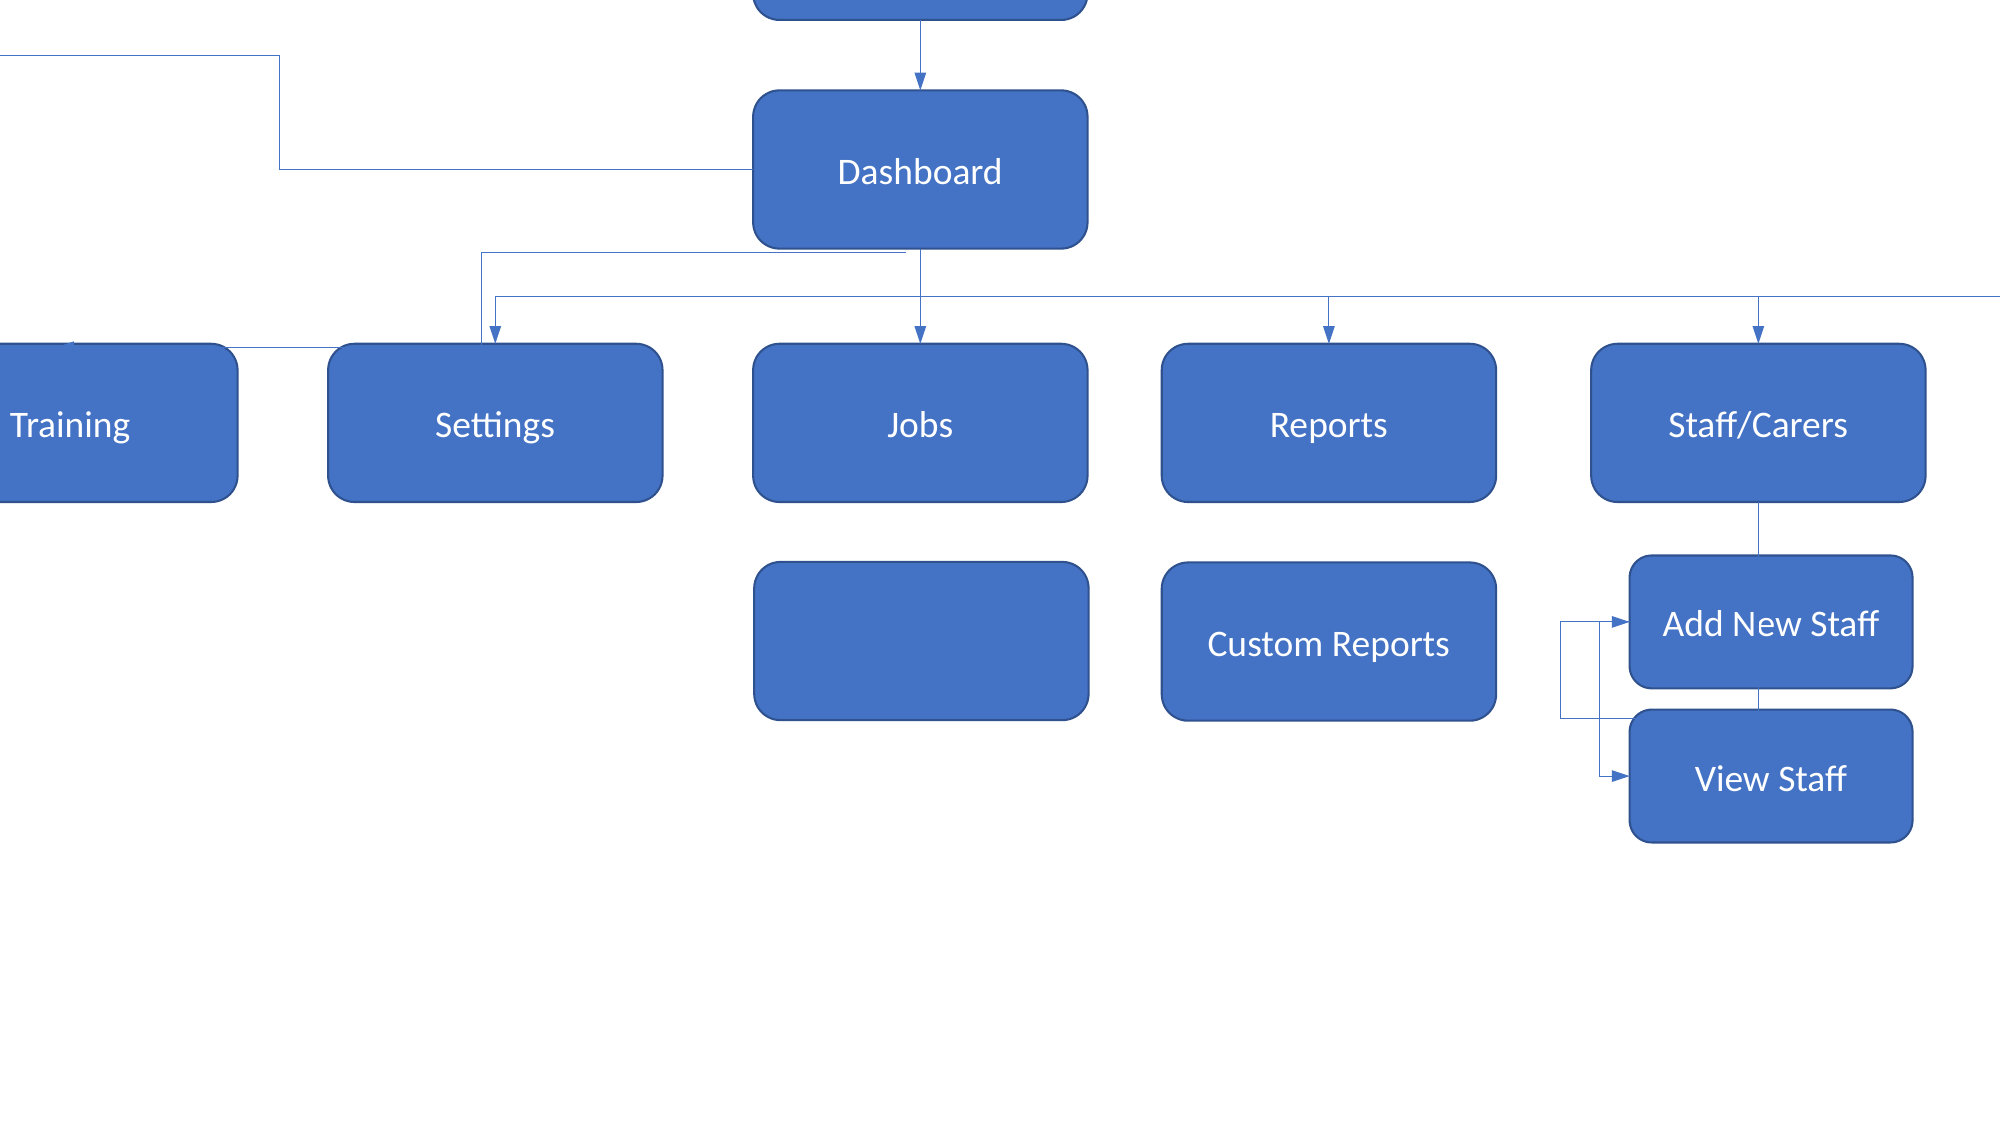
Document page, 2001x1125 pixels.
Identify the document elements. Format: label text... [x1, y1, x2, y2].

text_box Login [753, 0, 1087, 20]
text_box Settings [328, 343, 663, 503]
text_box Add New Staff [1629, 555, 1758, 689]
text_box Jobs [753, 343, 1088, 503]
text_box Training [74, 343, 224, 347]
text_box Staff/Carers [1591, 343, 1926, 503]
text_box Training [0, 343, 238, 503]
text_box [754, 561, 1089, 721]
text_box View Staff [1629, 709, 1913, 843]
text_box Settings [341, 343, 481, 347]
text_box Add New Staff [1759, 555, 1913, 689]
text_box View Staff [1635, 709, 1758, 717]
text_box Custom Reports [1161, 562, 1497, 721]
text_box Dashboard [753, 90, 1088, 249]
text_box Reports [1161, 343, 1497, 503]
